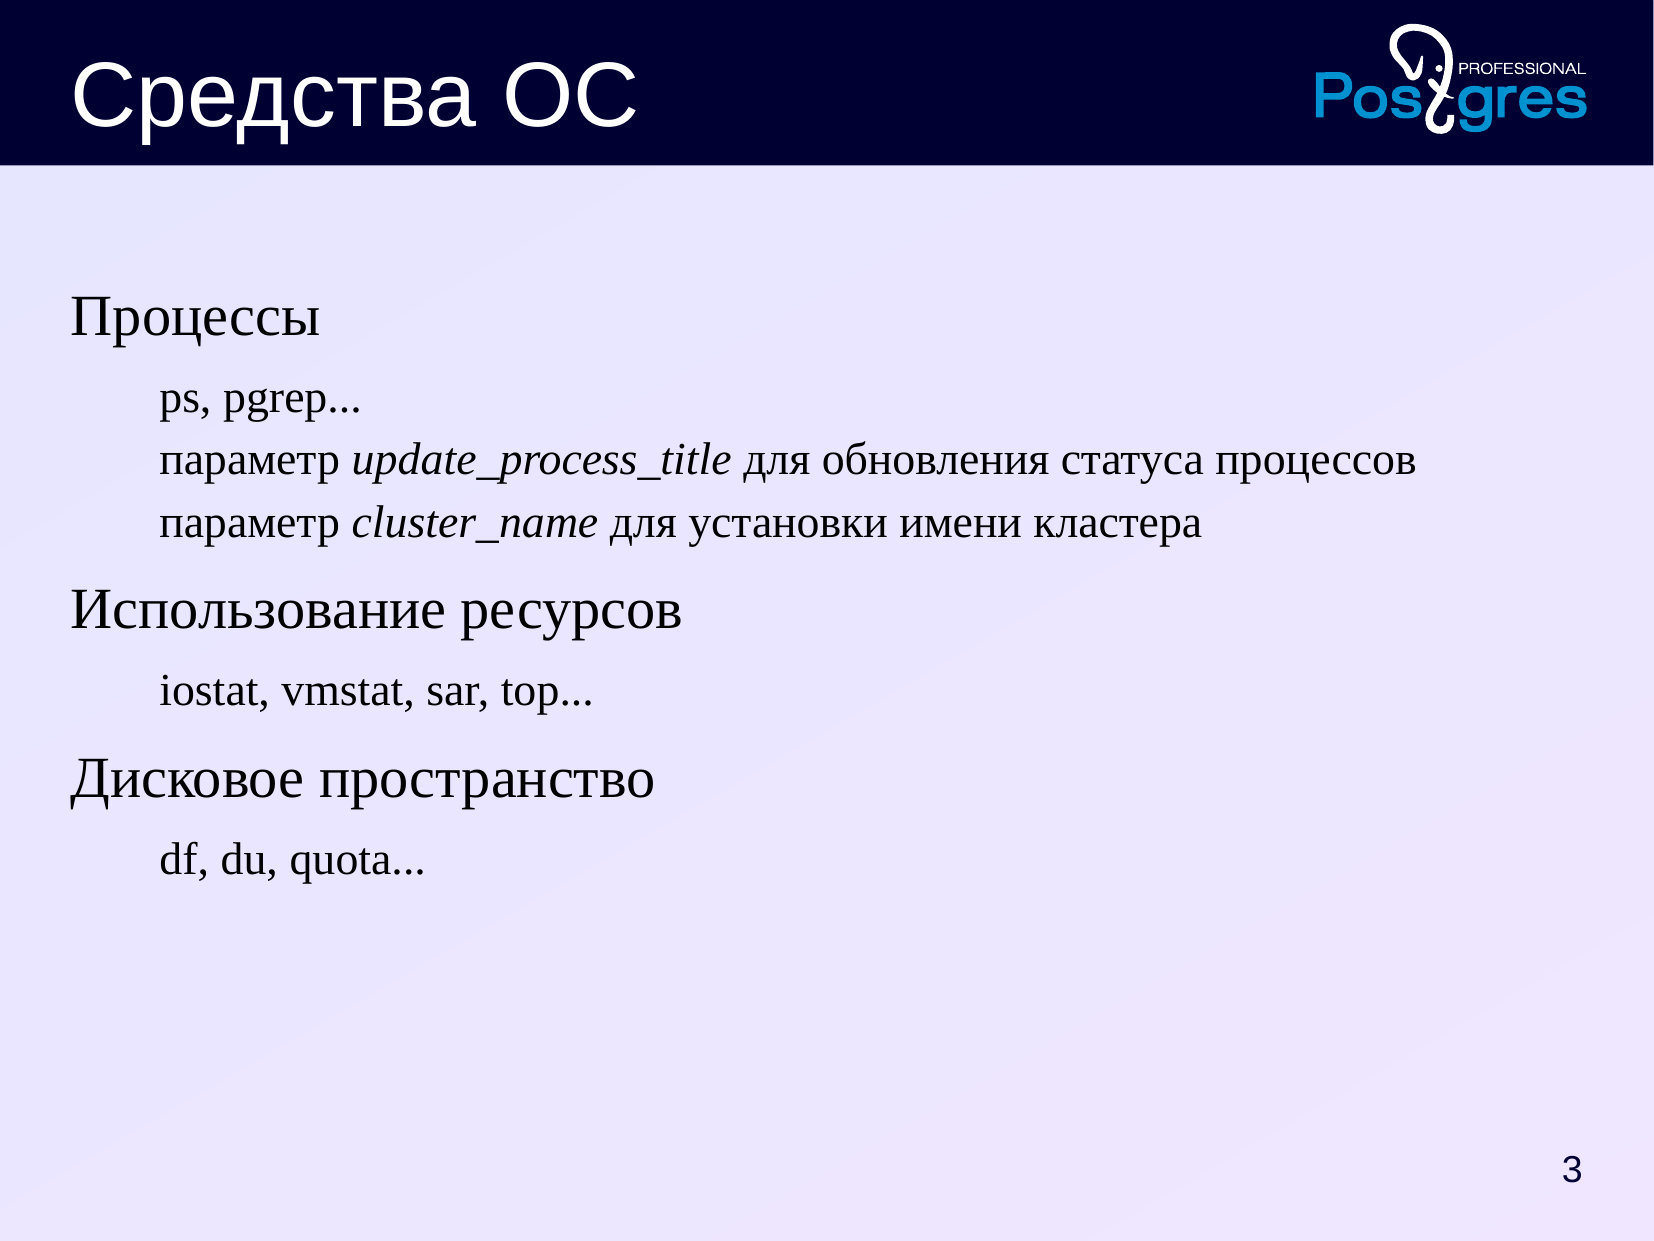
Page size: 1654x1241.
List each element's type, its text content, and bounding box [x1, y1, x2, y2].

title Средства ОС [70, 43, 1276, 147]
list Процессы ps, pgrep... параметр update_process_title для обновления статуса процессов параметр cluster_name для установки имени кластера Использование ресурсов iostat, vmstat, sar, top... Дисковое пространство df, du, quota... [70, 283, 1559, 1003]
